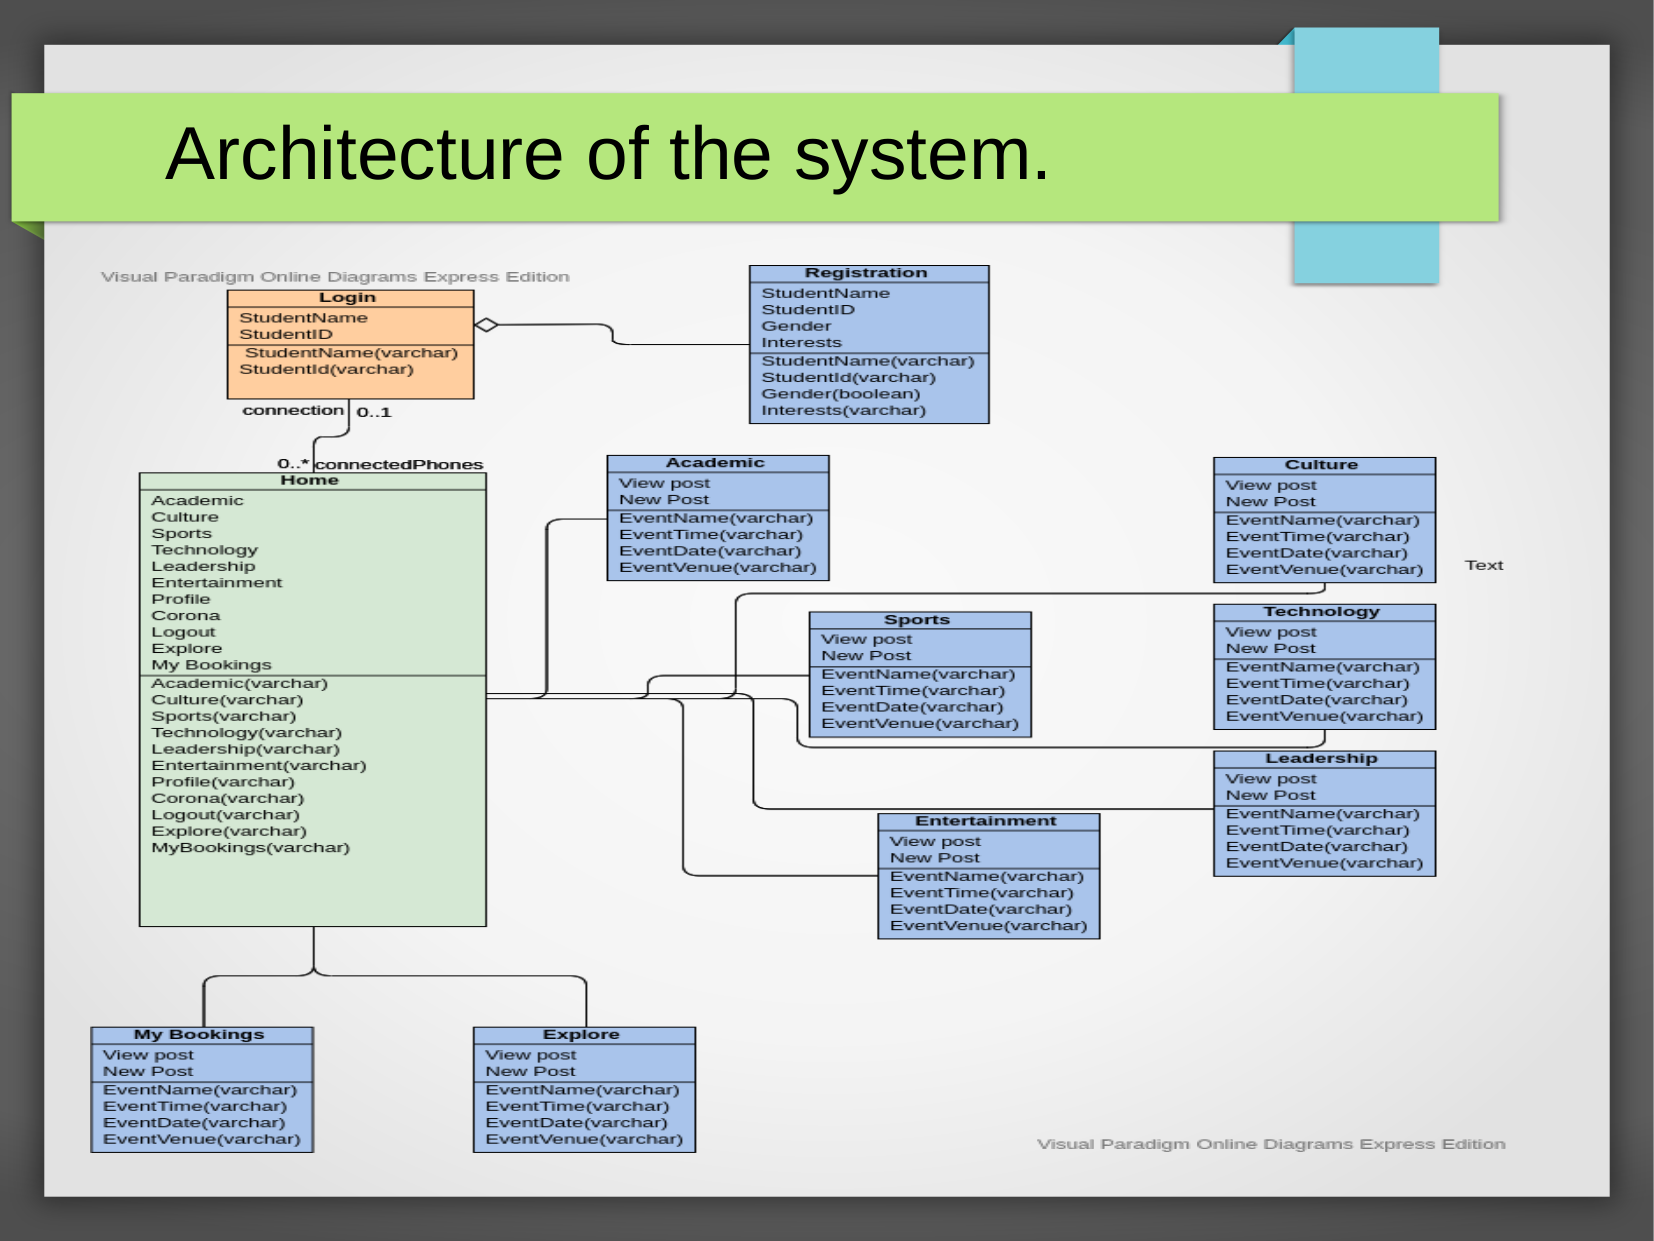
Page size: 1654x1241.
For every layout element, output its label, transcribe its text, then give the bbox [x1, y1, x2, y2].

title Architecture of the system. [82, 94, 1264, 213]
picture [0, 0, 1654, 1241]
